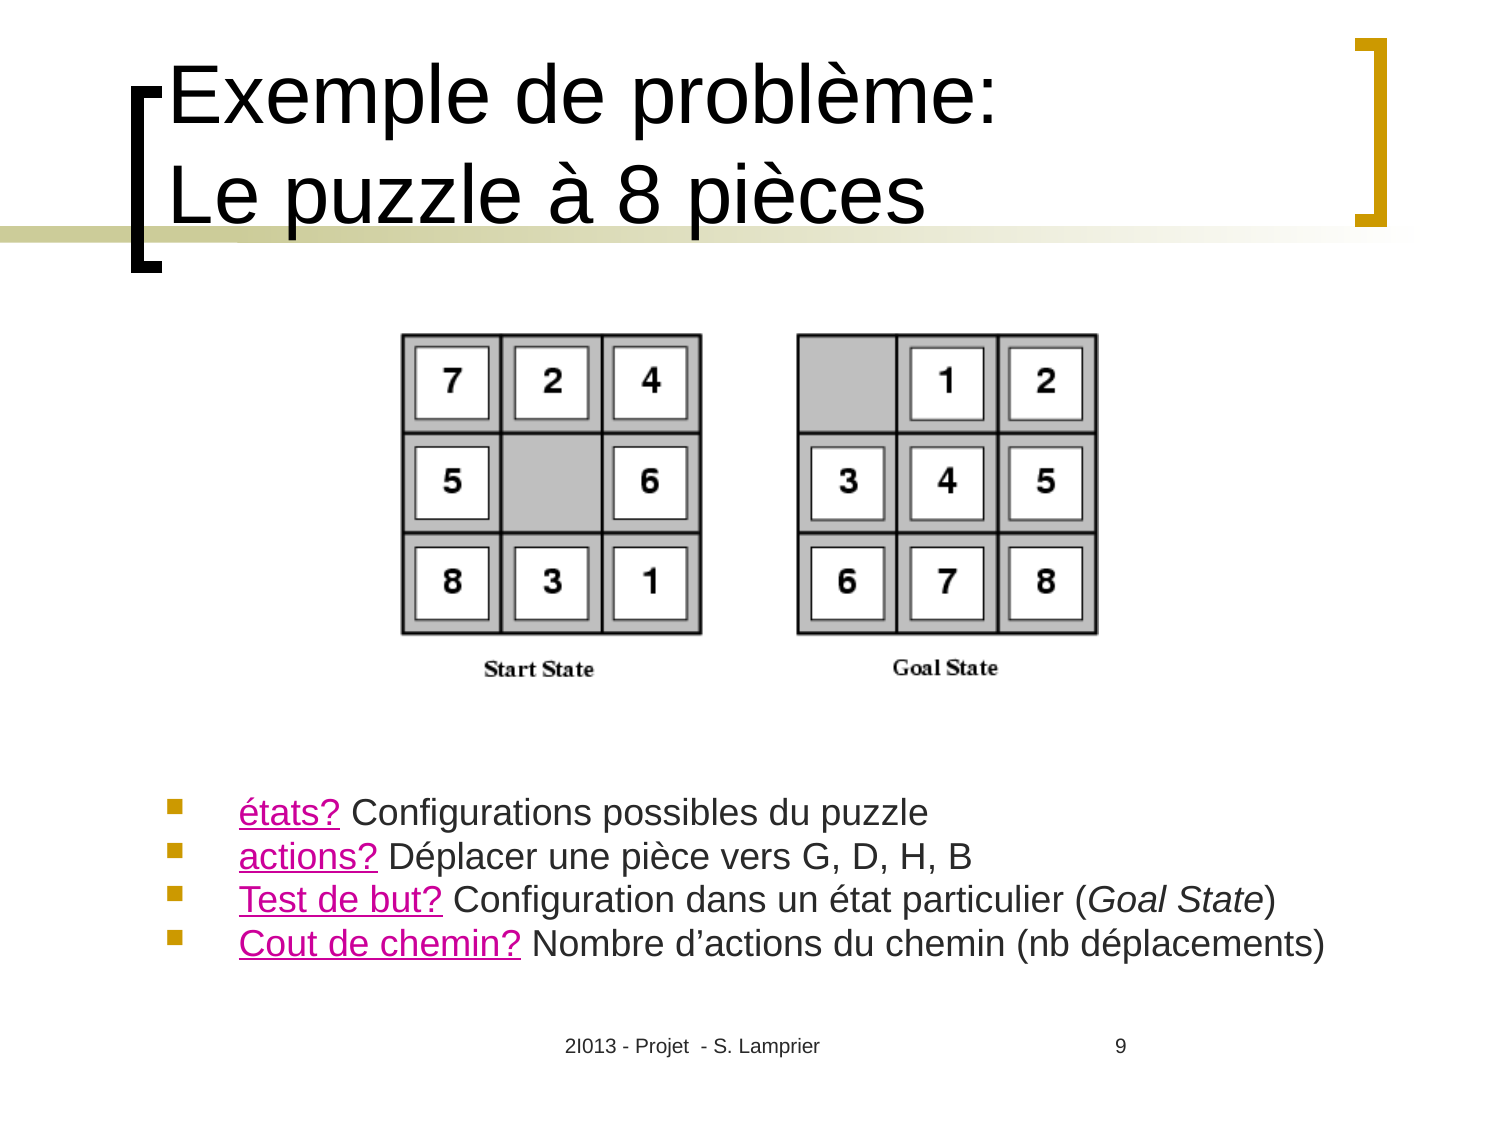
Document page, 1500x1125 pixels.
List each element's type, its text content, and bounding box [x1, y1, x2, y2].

list états? Configurations possibles du puzzle actions? Déplacer une pièce vers G, D, H, B Test de but? Configuration dans un état particulier (Goal State) Cout de chemin? Nombre d’actions du chemin (nb déplacements) [150, 624, 1407, 1038]
footer 2I013 - Projet - S. Lamprier [549, 1025, 1025, 1100]
slide_number <numéro> [1100, 1025, 1413, 1100]
picture [399, 332, 1099, 688]
title Exemple de problème: Le puzzle à 8 pièces [152, 15, 1328, 248]
